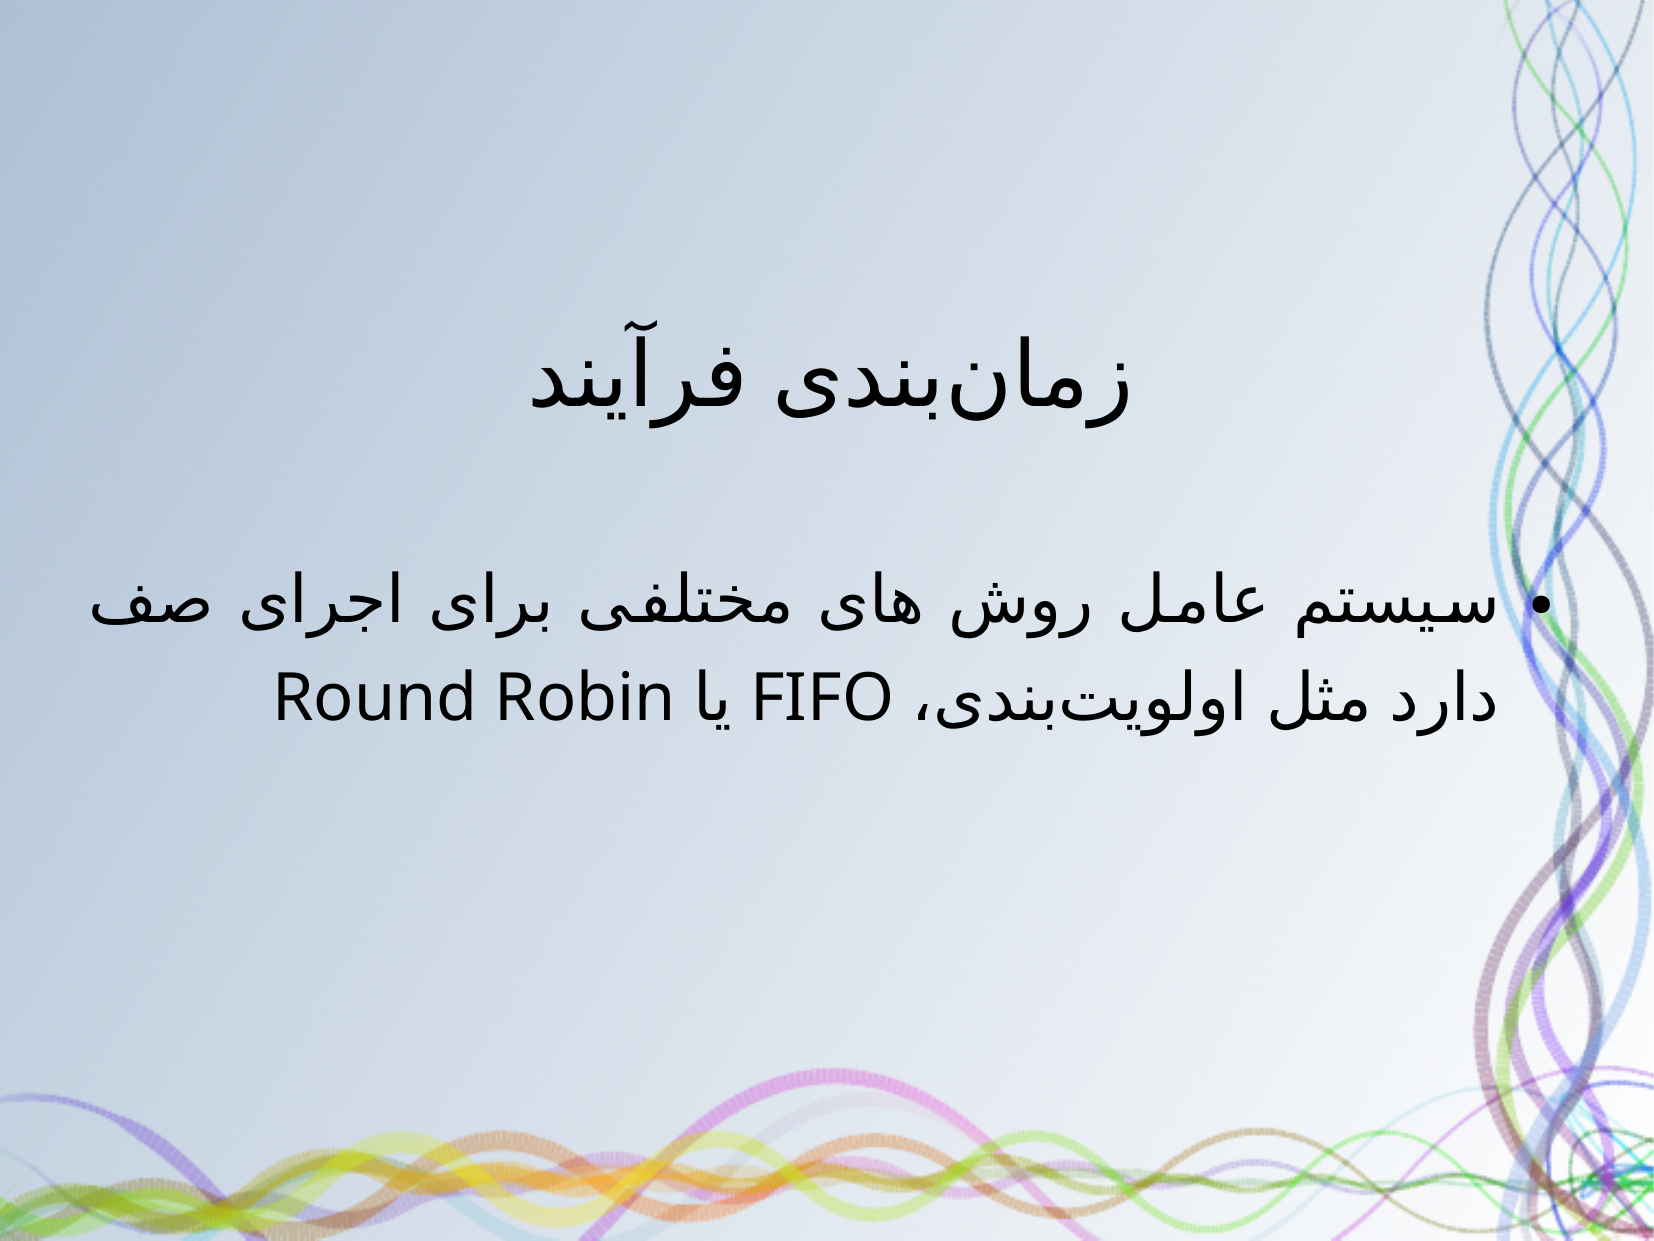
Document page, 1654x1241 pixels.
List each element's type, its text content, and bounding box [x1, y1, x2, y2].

picture [0, 0, 1654, 1241]
title زمان‌بندی فرآیند [86, 280, 1576, 488]
list سیستم عامل روش های مختلفی برای اجرای صف دارد مثل اولویت‌بندی، FIFO یا Round Robin [82, 562, 1571, 1109]
